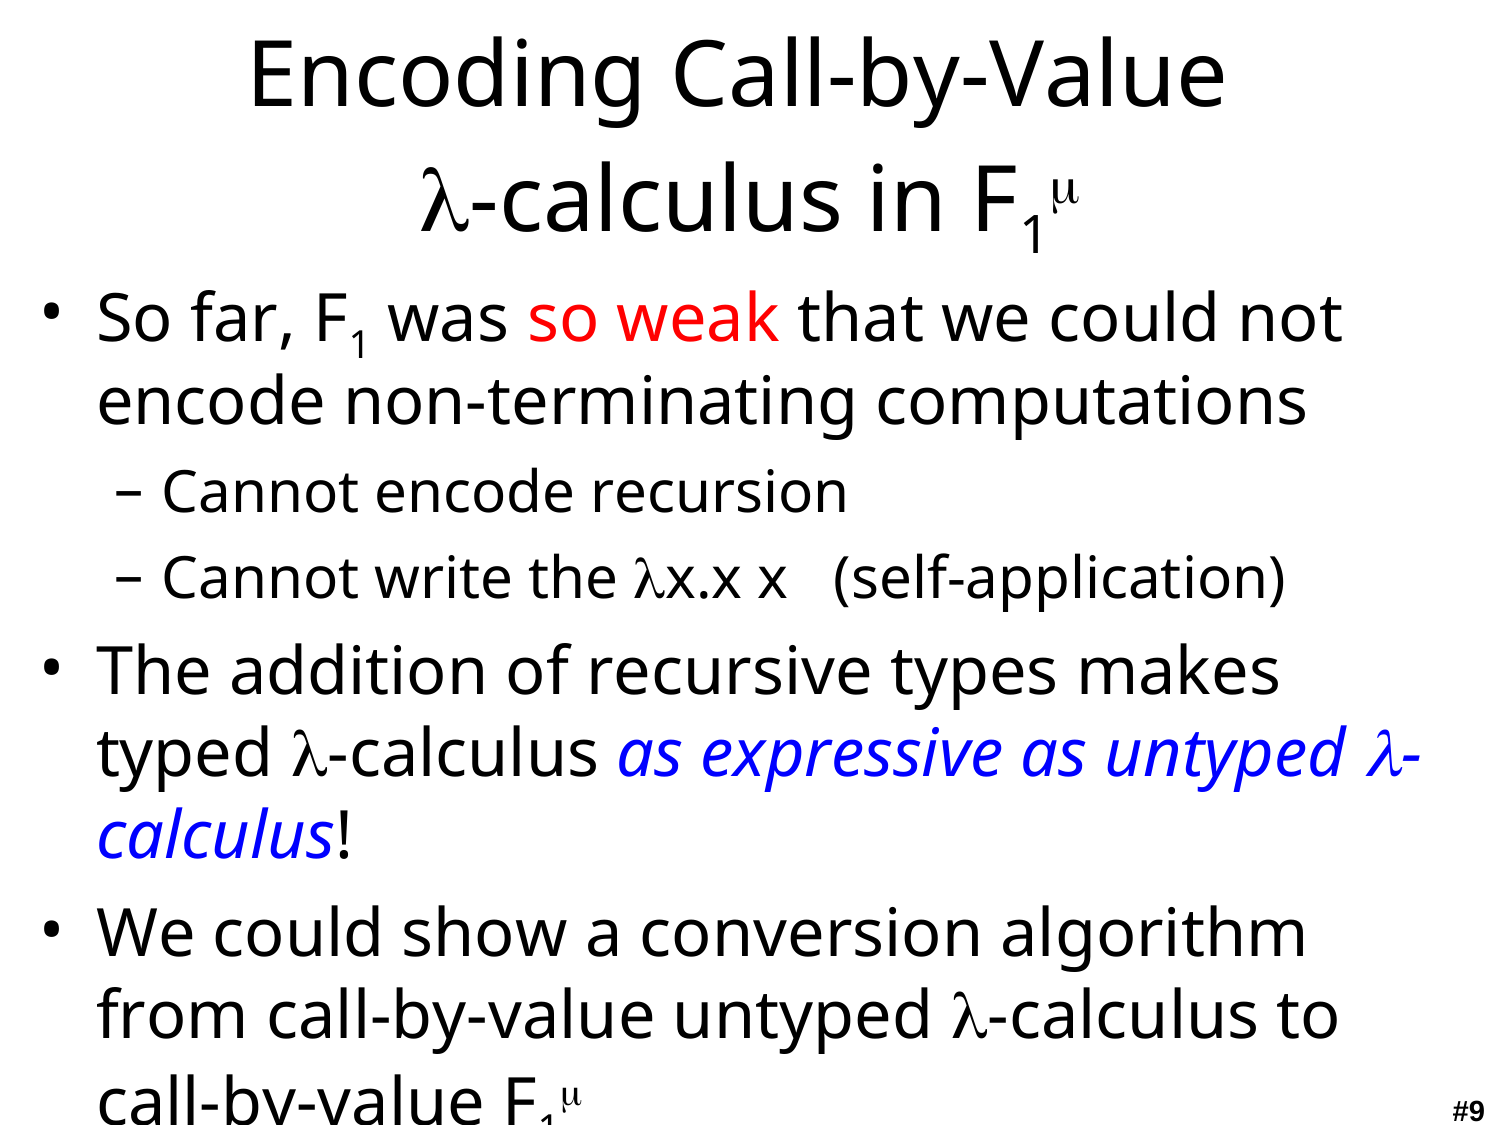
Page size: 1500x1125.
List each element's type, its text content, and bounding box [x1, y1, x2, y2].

list So far, F1 was so weak that we could not encode non-terminating computations Cannot encode recursion Cannot write the x.x x (self-application) The addition of recursive types makes typed -calculus as expressive as untyped -calculus! We could show a conversion algorithm from call-by-value untyped -calculus to call-by-value F1 [24, 262, 1476, 1101]
title Encoding Call-by-Value -calculus in F1 [24, 14, 1476, 262]
